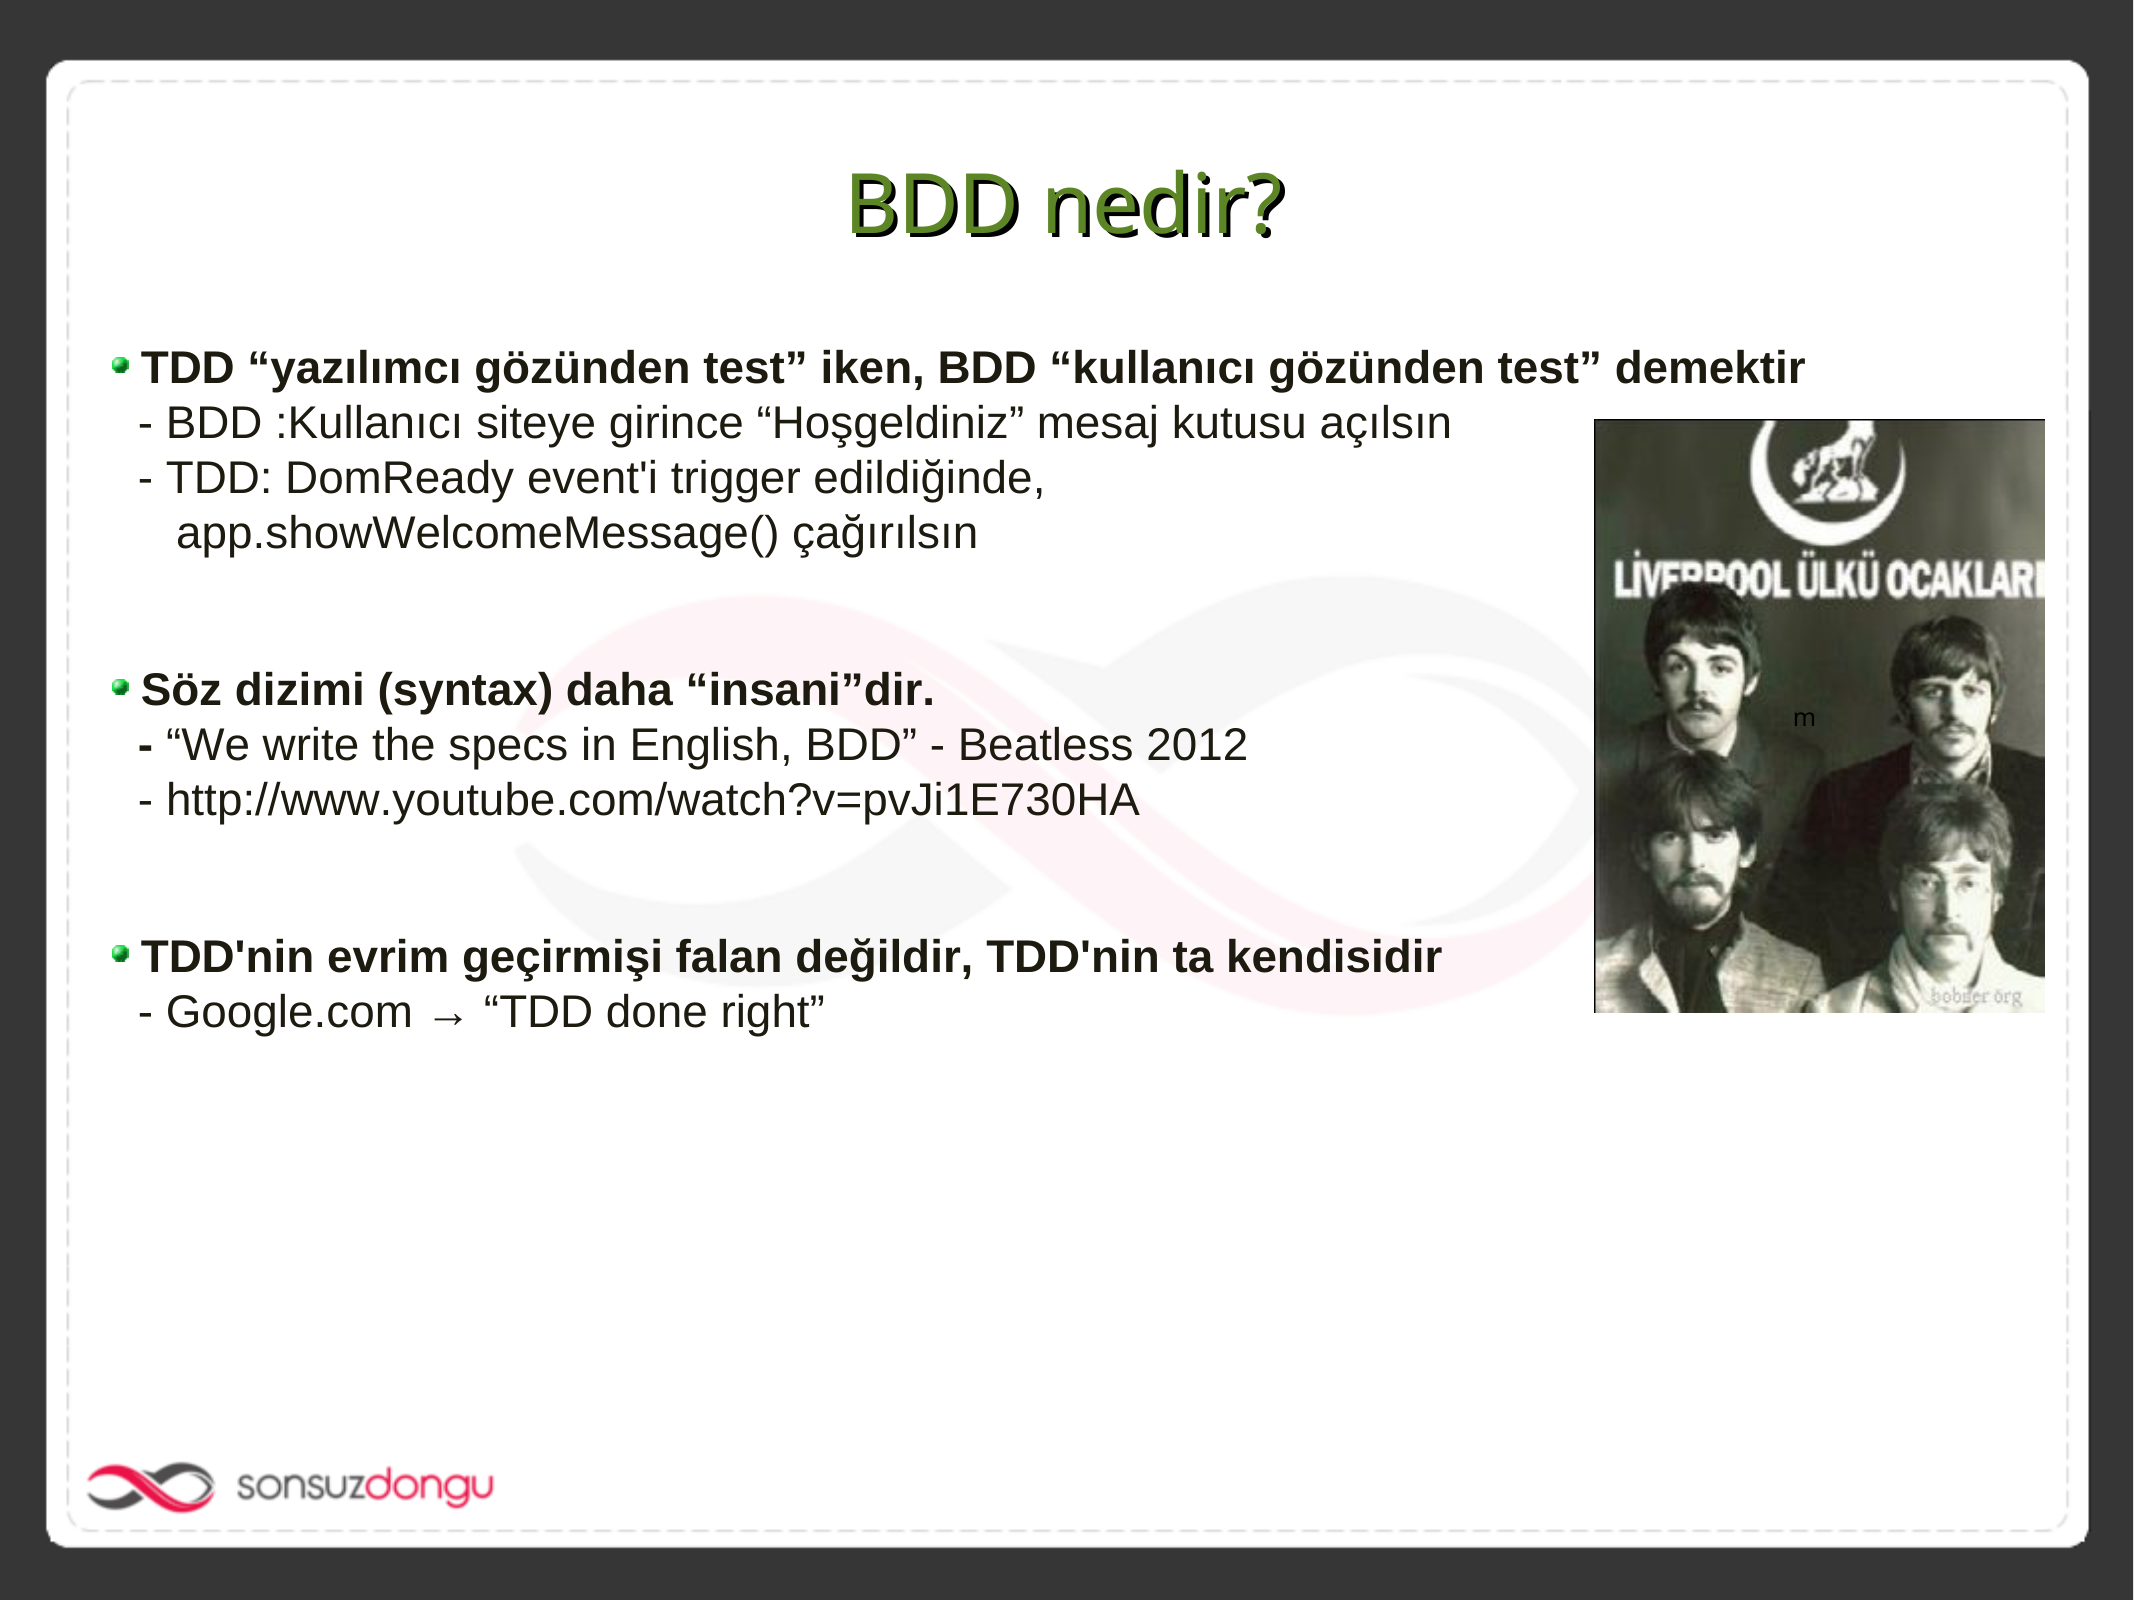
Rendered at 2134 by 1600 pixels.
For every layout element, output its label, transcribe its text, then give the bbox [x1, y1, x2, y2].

picture [0, 0, 2134, 1600]
text_box TDD “yazılımcı gözünden test” iken, BDD “kullanıcı gözünden test” demektir - BDD :Kullanıcı siteye girince “Hoşgeldiniz” mesaj kutusu açılsın - TDD: DomReady event'i trigger edildiğinde, app.showWelcomeMessage() çağırılsın Söz dizimi (syntax) daha “insani”dir. - “We write the specs in English, BDD” - Beatless 2012 - http://www.youtube.com/watch?v=pvJi1E730HA TDD'nin evrim geçirmişi falan değildir, TDD'nin ta kendisidir - Google.com → “TDD done right” [112, 337, 1807, 1037]
text_box BDD nedir? [844, 150, 1284, 251]
